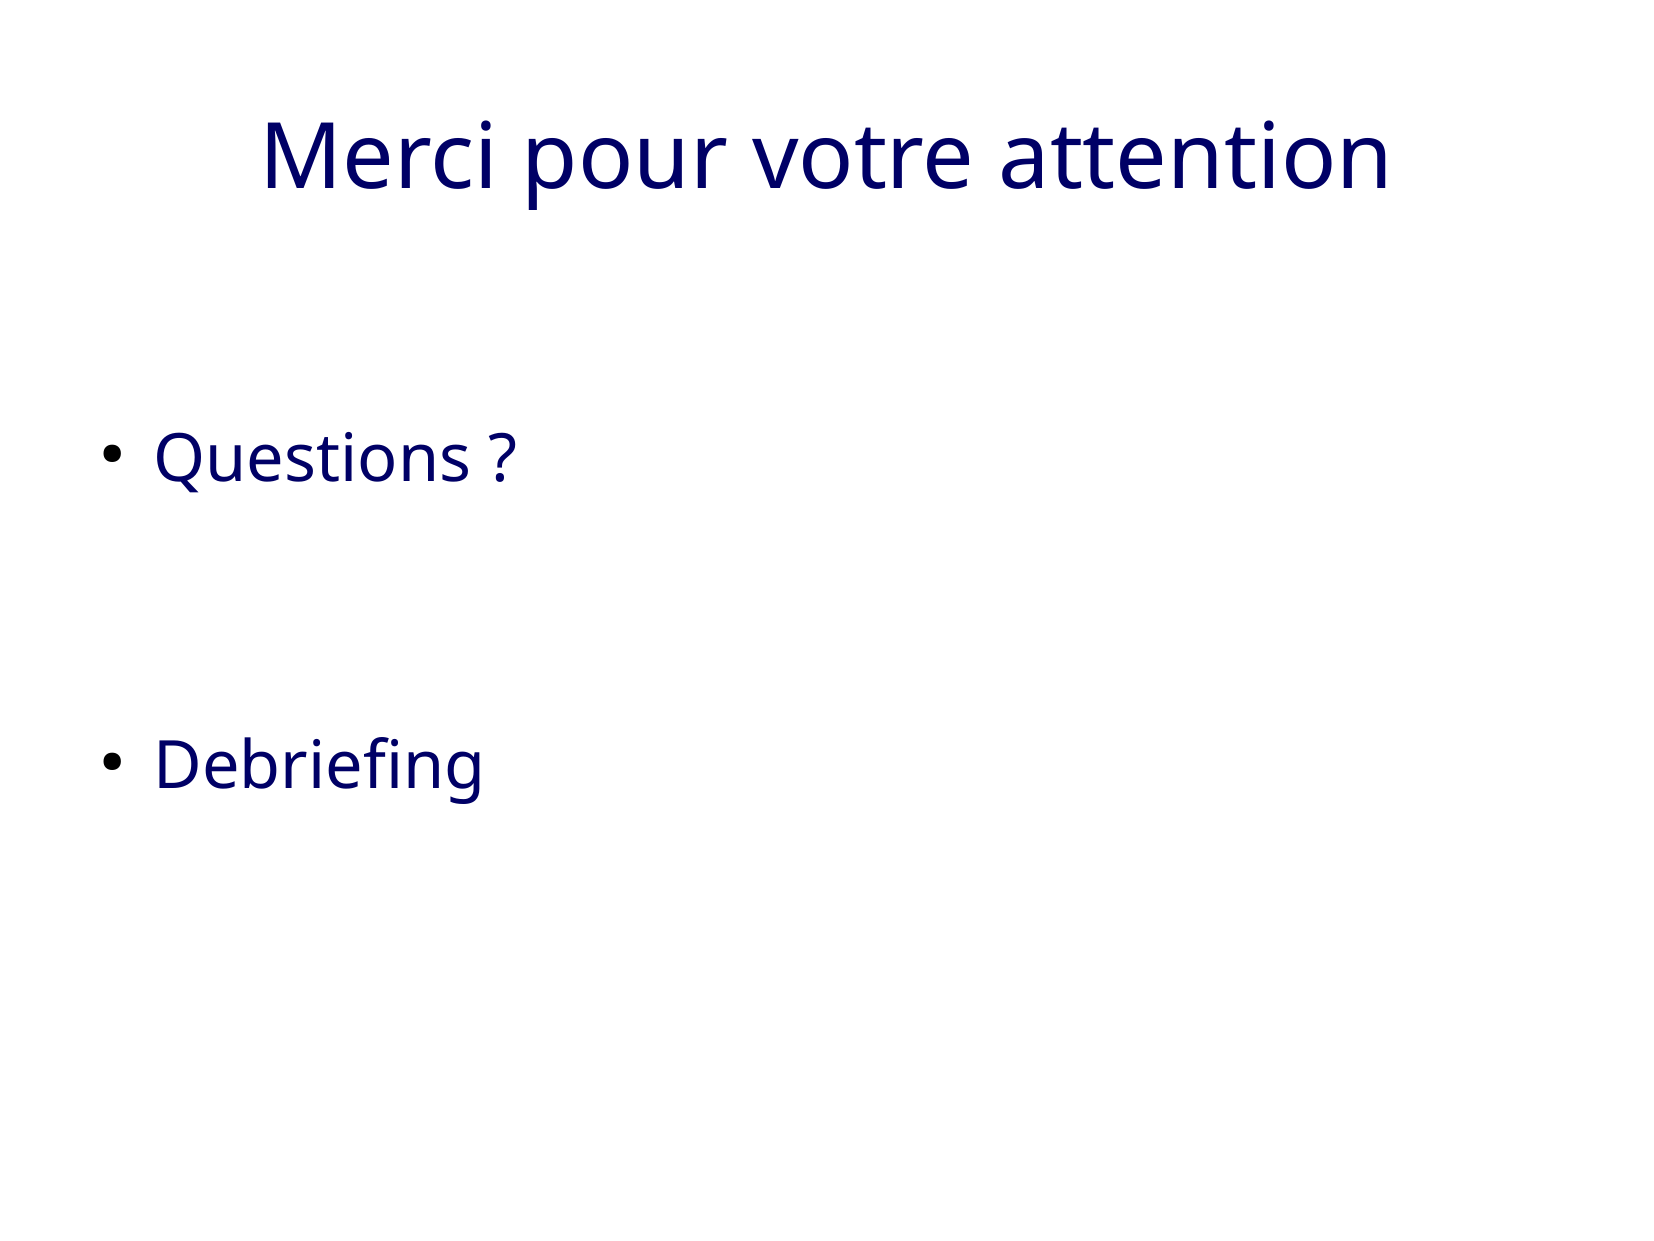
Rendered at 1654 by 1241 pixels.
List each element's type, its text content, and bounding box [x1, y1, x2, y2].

list Questions ? [82, 290, 1571, 681]
title Merci pour votre attention [82, 49, 1571, 257]
list Debriefing [82, 717, 1571, 1109]
